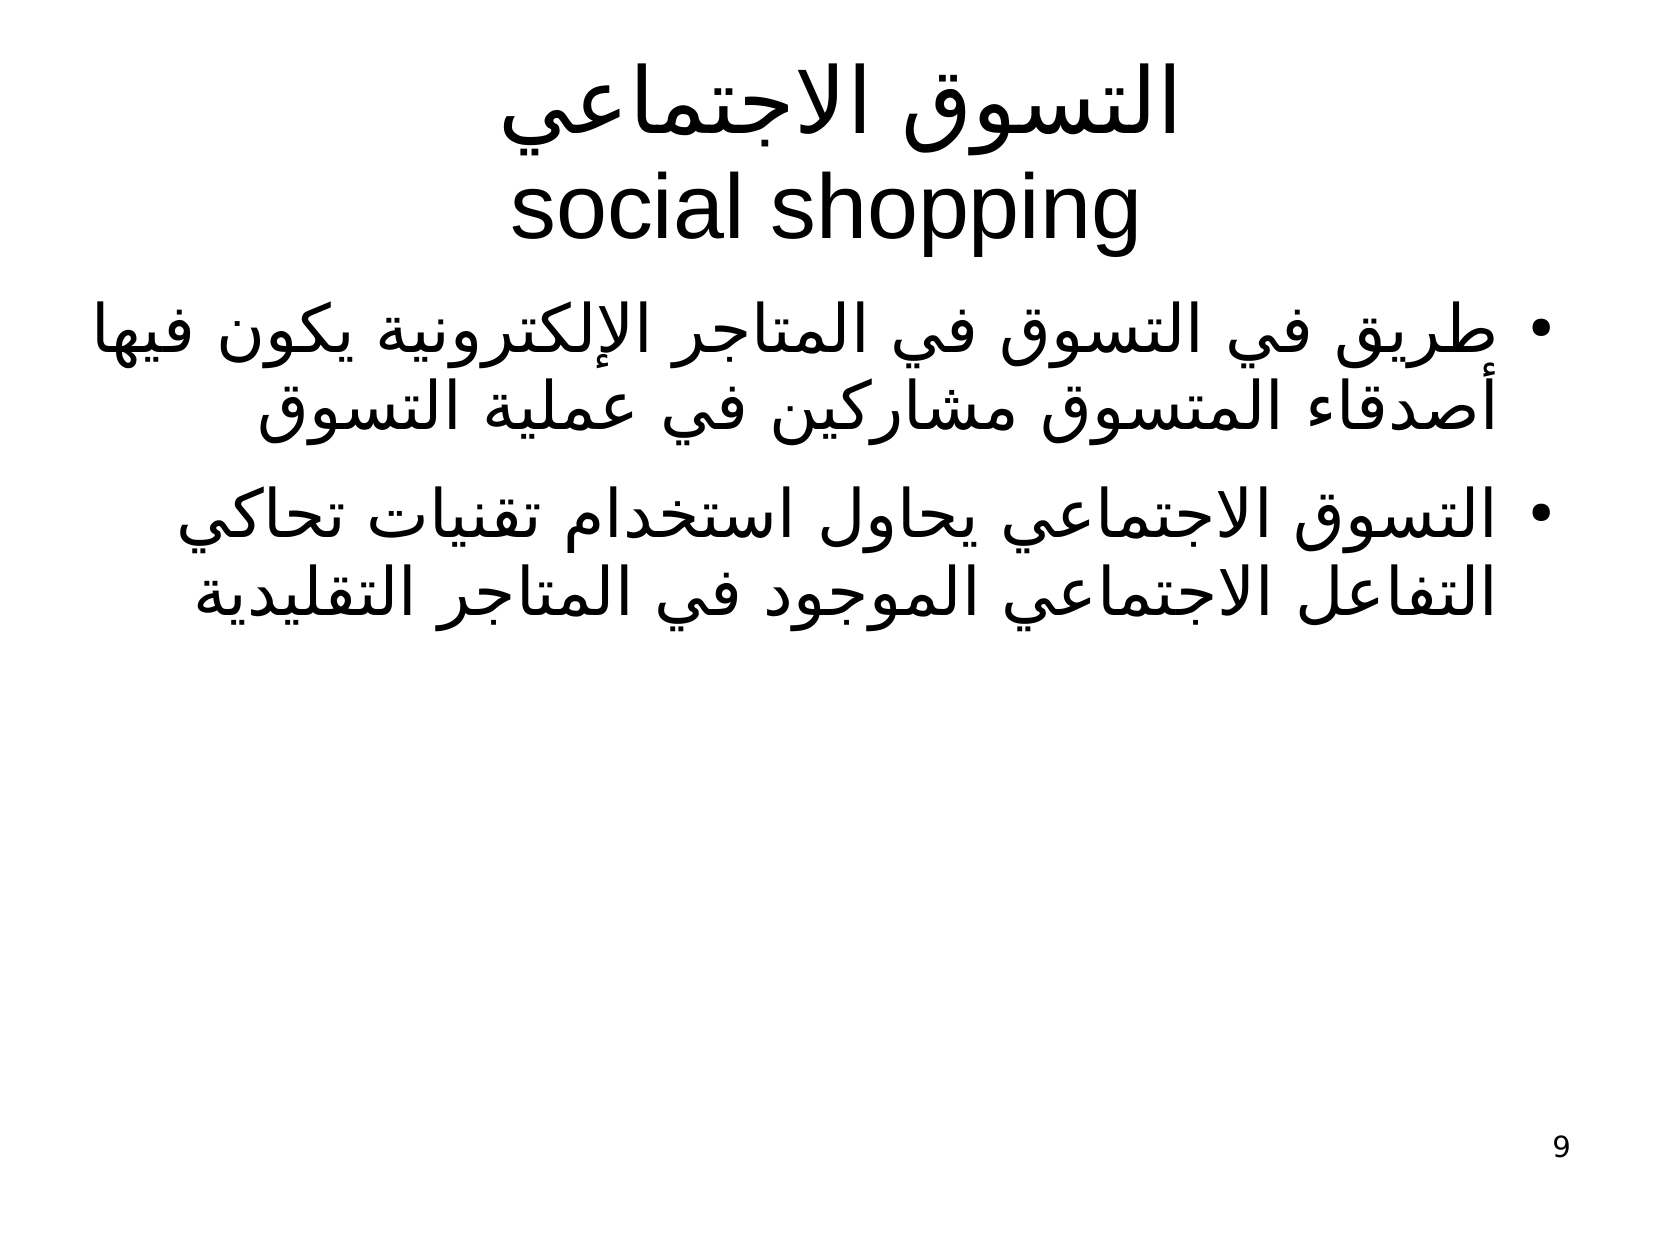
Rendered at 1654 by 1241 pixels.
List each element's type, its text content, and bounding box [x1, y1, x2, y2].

title التسوق الاجتماعي social shopping [82, 46, 1571, 260]
list طريق في التسوق في المتاجر الإلكترونية يكون فيها أصدقاء المتسوق مشاركين في عملية التسوق التسوق الاجتماعي يحاول استخدام تقنيات تحاكي التفاعل الاجتماعي الموجود في المتاجر التقليدية [82, 290, 1571, 1010]
